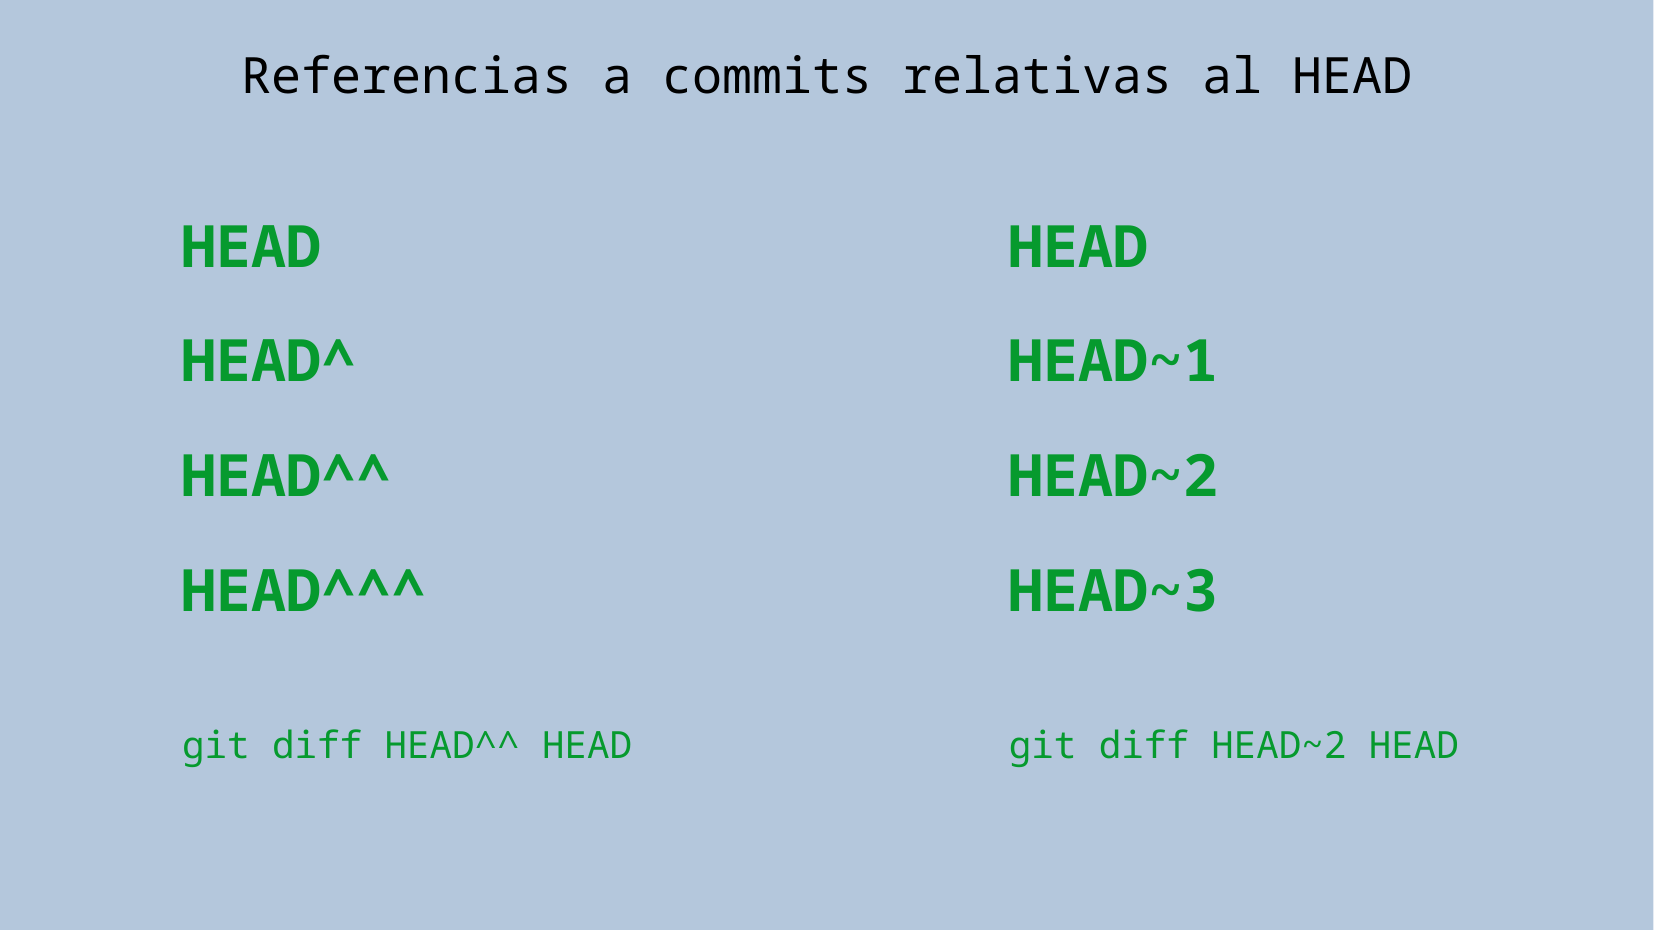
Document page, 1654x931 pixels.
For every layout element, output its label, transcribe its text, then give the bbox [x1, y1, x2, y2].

subtitle Referencias a commits relativas al HEAD [82, 23, 1571, 124]
text_box HEAD HEAD~1 HEAD~2 HEAD~3 [993, 197, 1424, 645]
text_box git diff HEAD~2 HEAD [994, 711, 1499, 816]
text_box git diff HEAD^^ HEAD [167, 711, 672, 816]
text_box HEAD HEAD^ HEAD^^ HEAD^^^ [167, 197, 597, 645]
